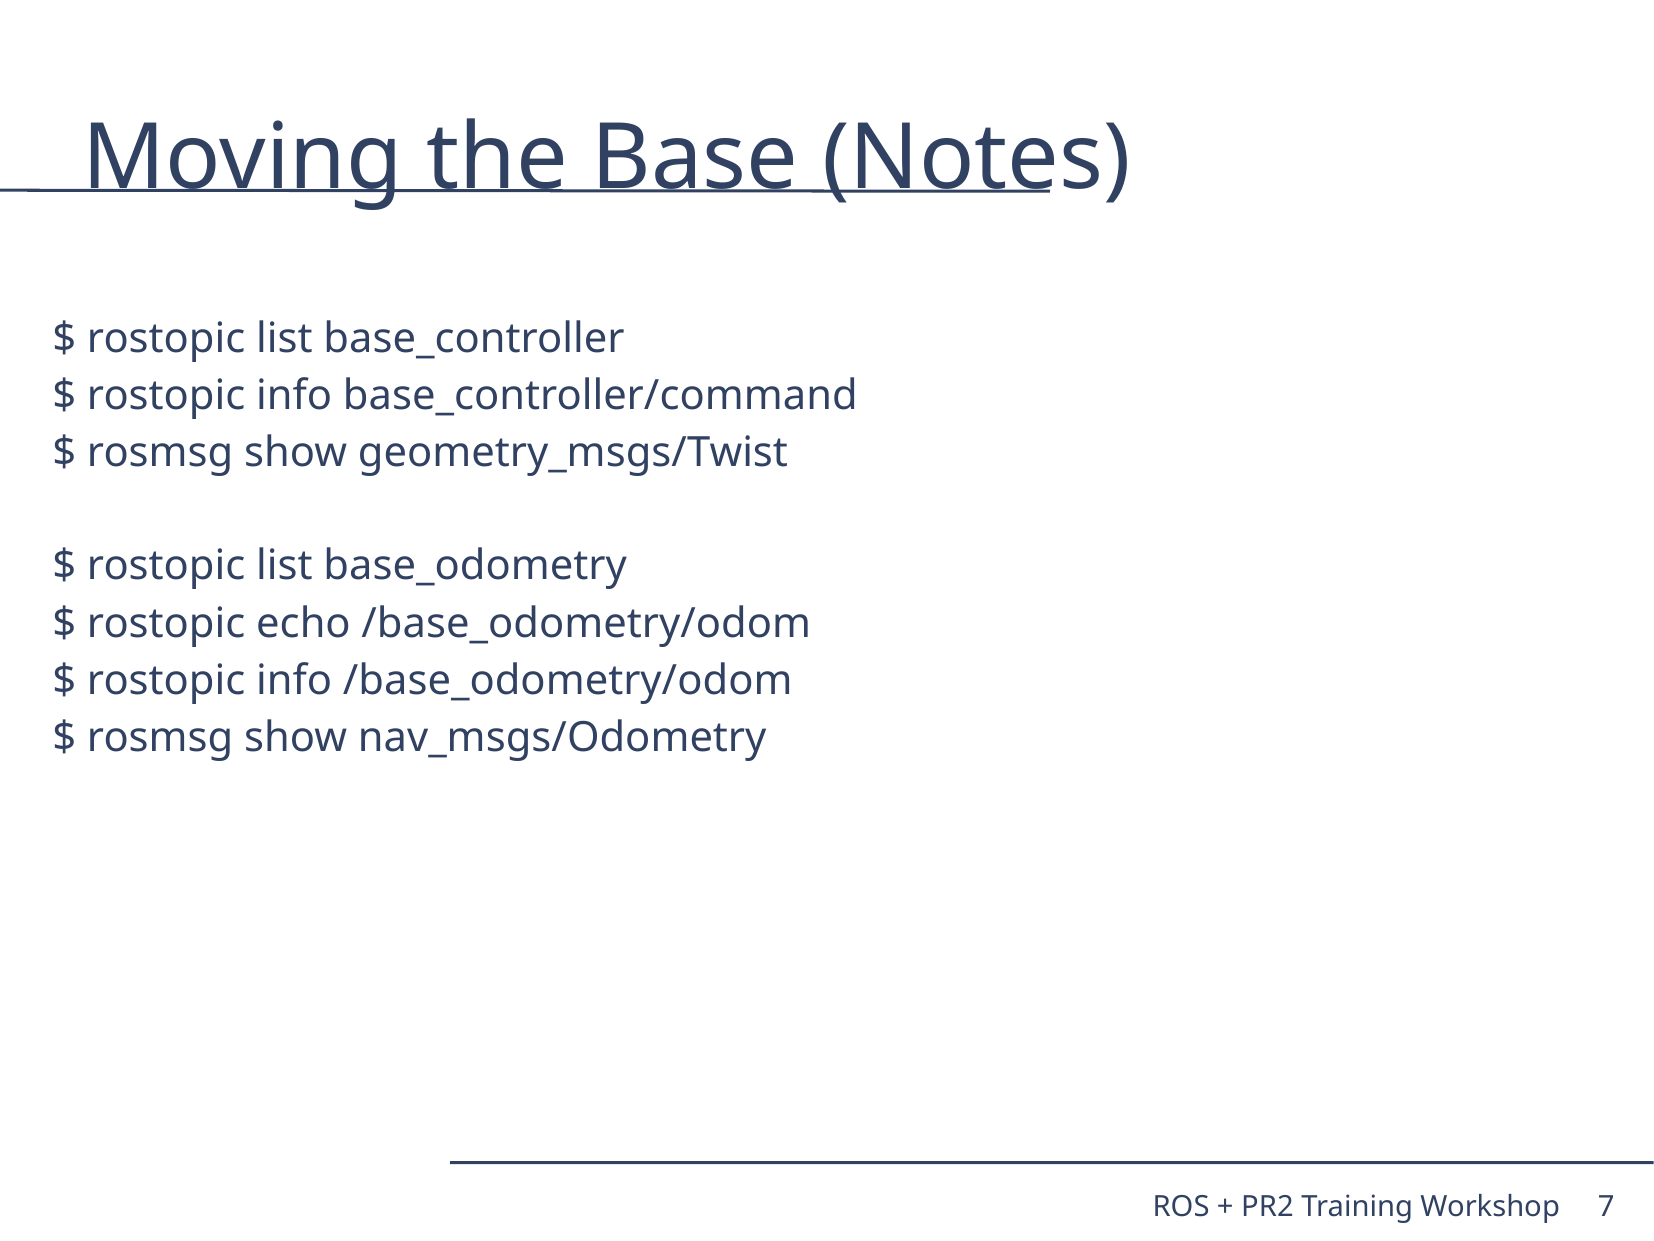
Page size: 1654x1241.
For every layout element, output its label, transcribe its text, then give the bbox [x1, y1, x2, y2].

text_box [369, 389, 1307, 460]
title Moving the Base (Notes) [82, 49, 1571, 257]
text_box $ rostopic list base_controller $ rostopic info base_controller/command $ rosmsg show geometry_msgs/Twist $ rostopic list base_odometry $ rostopic echo /base_odometry/odom $ rostopic info /base_odometry/odom $ rosmsg show nav_msgs/Odometry [37, 300, 1613, 751]
